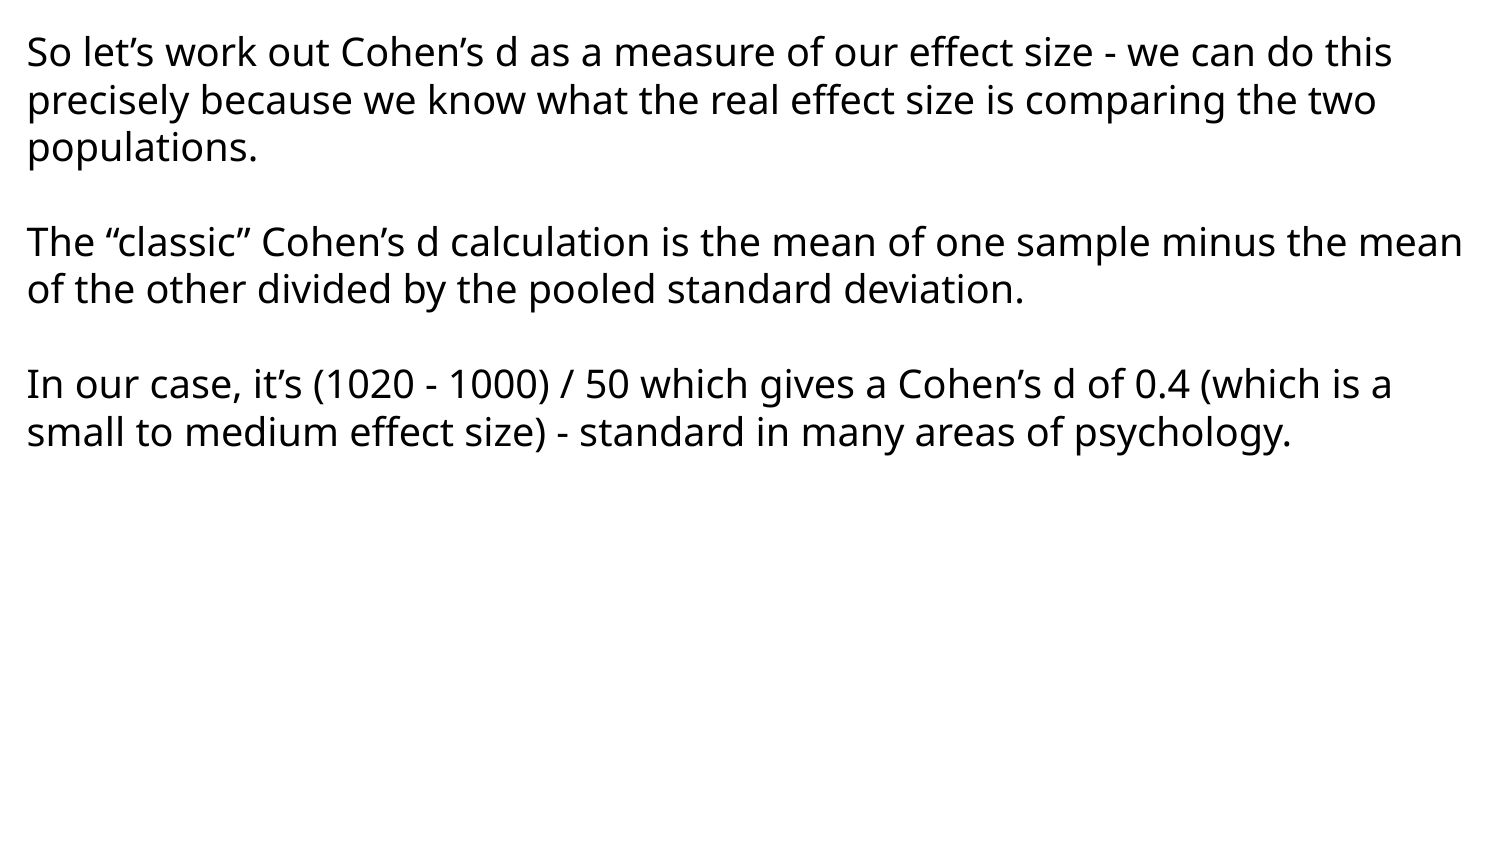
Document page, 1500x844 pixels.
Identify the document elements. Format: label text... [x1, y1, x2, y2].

text_box So let’s work out Cohen’s d as a measure of our effect size - we can do this precisely because we know what the real effect size is comparing the two populations. The “classic” Cohen’s d calculation is the mean of one sample minus the mean of the other divided by the pooled standard deviation. In our case, it’s (1020 - 1000) / 50 which gives a Cohen’s d of 0.4 (which is a small to medium effect size) - standard in many areas of psychology. [11, 12, 1489, 834]
